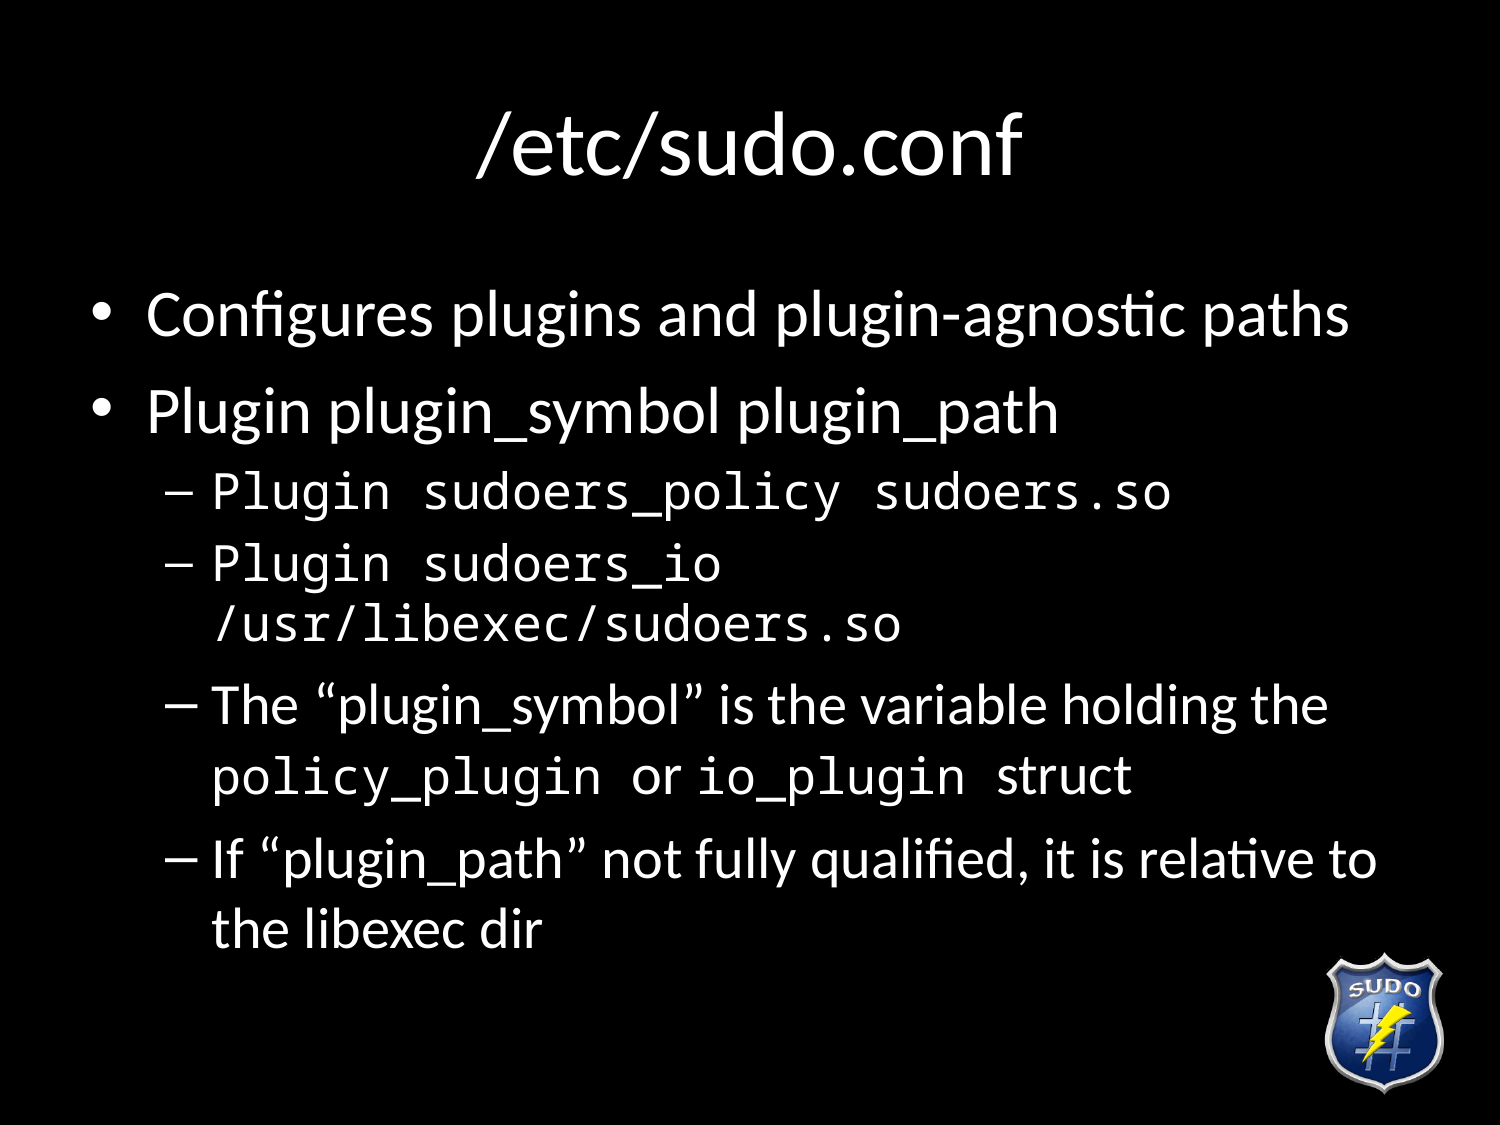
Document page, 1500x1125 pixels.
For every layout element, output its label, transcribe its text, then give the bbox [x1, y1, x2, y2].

picture [1315, 949, 1453, 1103]
list Configures plugins and plugin-agnostic paths Plugin plugin_symbol plugin_path Plugin sudoers_policy sudoers.so Plugin sudoers_io /usr/libexec/sudoers.so The “plugin_symbol” is the variable holding the policy_plugin or io_plugin struct If “plugin_path” not fully qualified, it is relative to the libexec dir [75, 262, 1426, 1005]
title /etc/sudo.conf [75, 45, 1426, 233]
